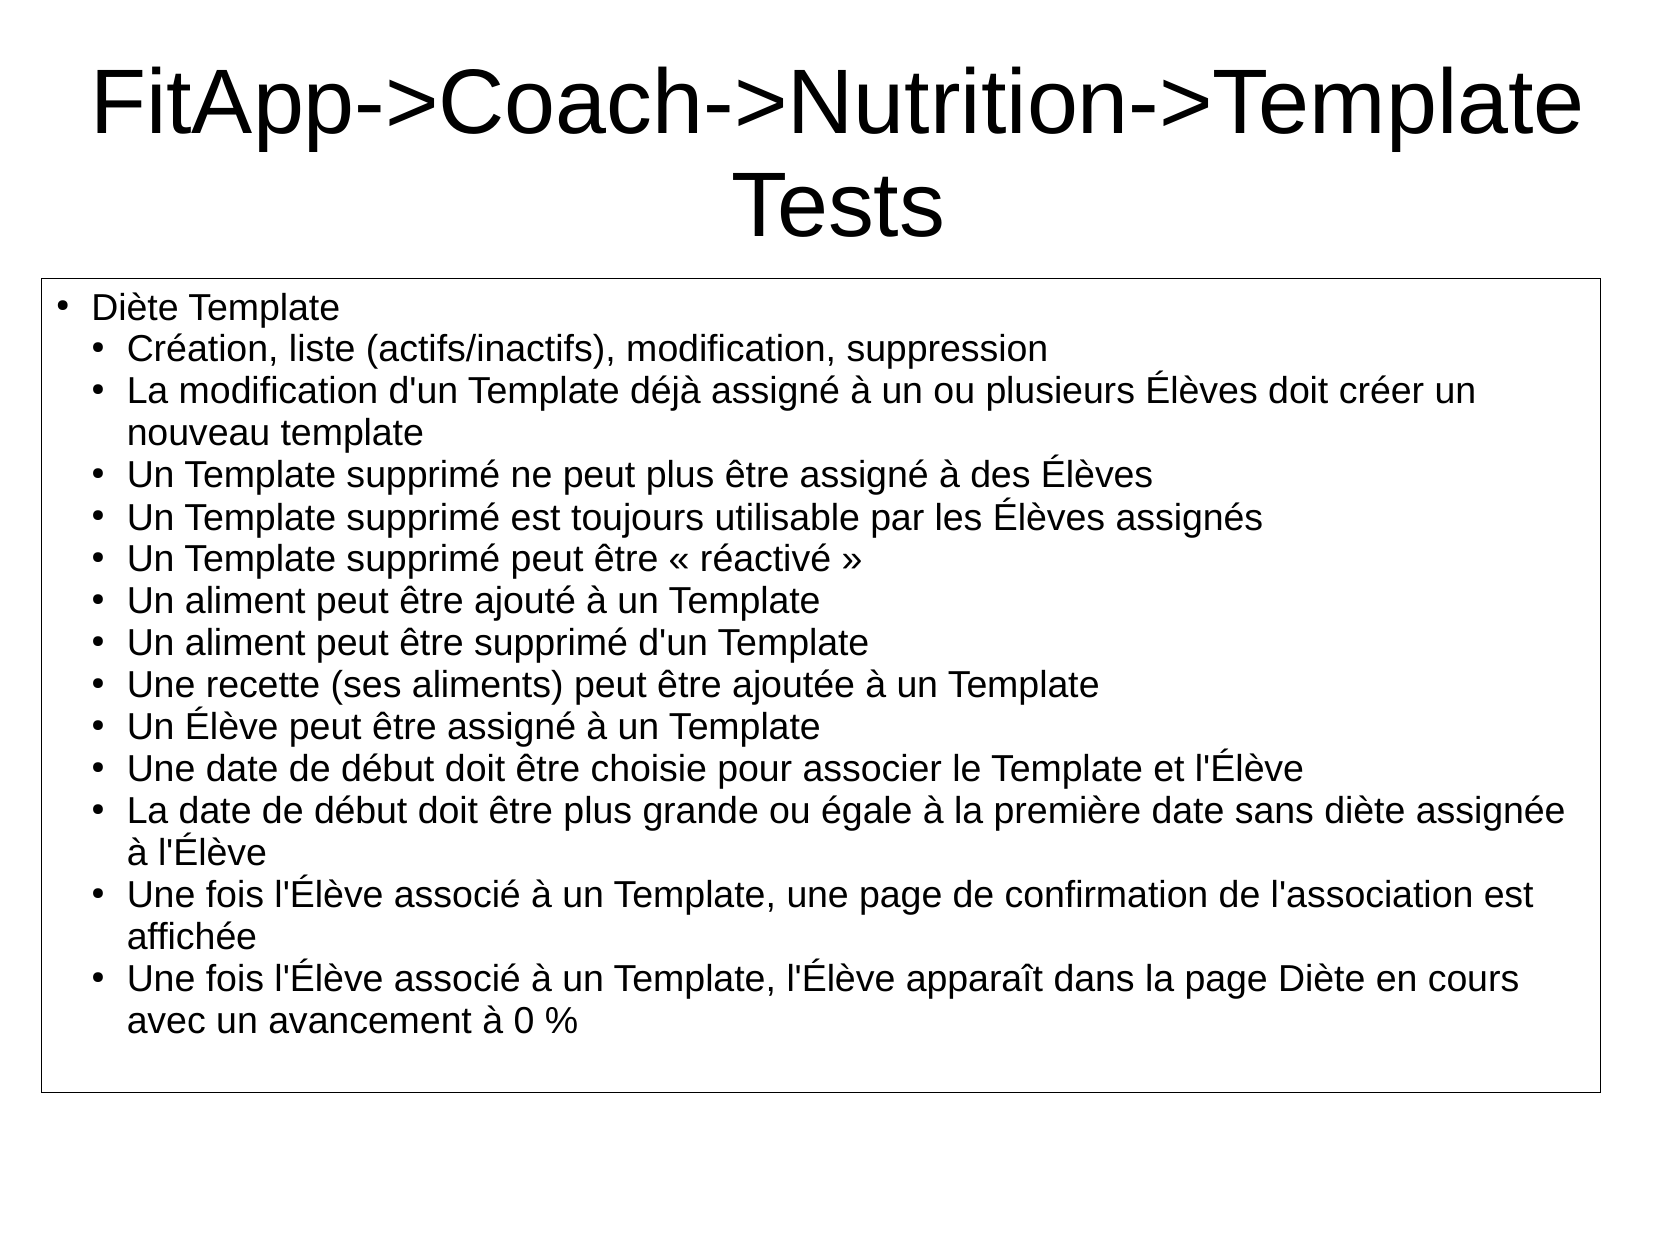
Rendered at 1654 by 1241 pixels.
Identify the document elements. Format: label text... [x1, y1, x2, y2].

title FitApp->Coach->Nutrition->Template Tests [82, 0, 1595, 278]
text_box Diète Template Création, liste (actifs/inactifs), modification, suppression La modification d'un Template déjà assigné à un ou plusieurs Élèves doit créer un nouveau template Un Template supprimé ne peut plus être assigné à des Élèves Un Template supprimé est toujours utilisable par les Élèves assignés Un Template supprimé peut être « réactivé » Un aliment peut être ajouté à un Template Un aliment peut être supprimé d'un Template Une recette (ses aliments) peut être ajoutée à un Template Un Élève peut être assigné à un Template Une date de début doit être choisie pour associer le Template et l'Élève La date de début doit être plus grande ou égale à la première date sans diète assignée à l'Élève Une fois l'Élève associé à un Template, une page de confirmation de l'association est affichée Une fois l'Élève associé à un Template, l'Élève apparaît dans la page Diète en cours avec un avancement à 0 % [41, 278, 1601, 1093]
